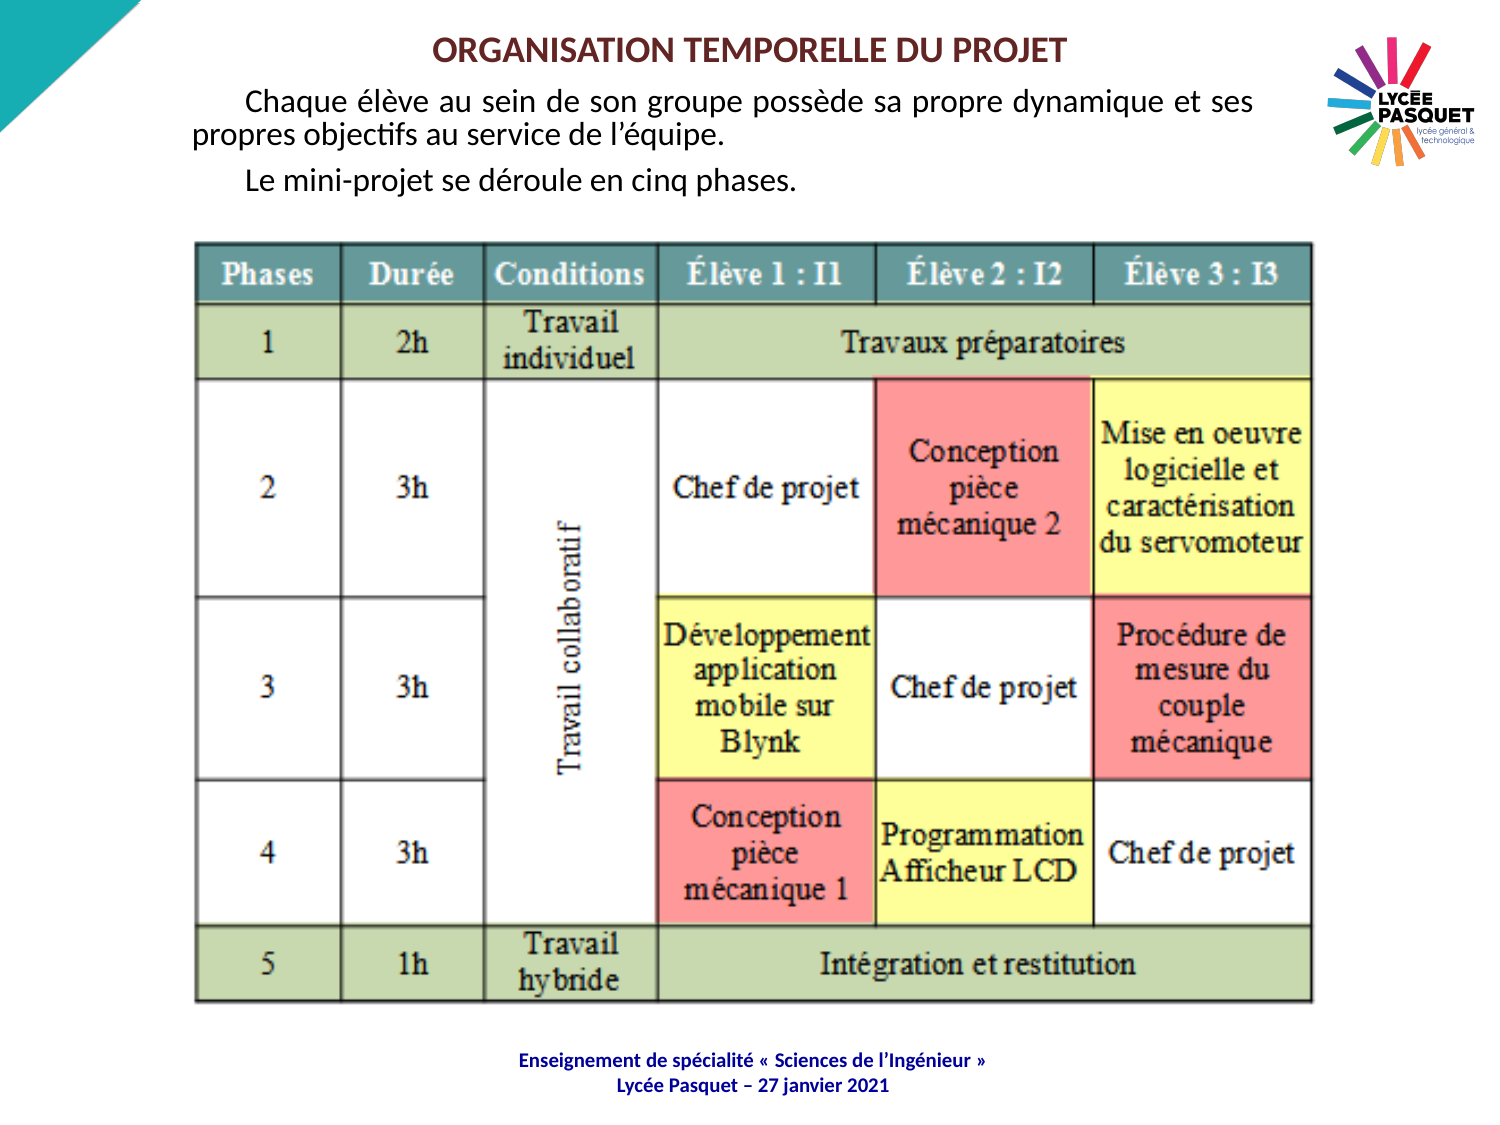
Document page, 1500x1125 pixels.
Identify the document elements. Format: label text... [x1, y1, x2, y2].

picture [177, 215, 1329, 1025]
text_box ORGANISATION TEMPORELLE DU PROJET [0, 17, 1500, 78]
text_box Chaque élève au sein de son groupe possède sa propre dynamique et ses propres objectifs au service de l’équipe. Le mini-projet se déroule en cinq phases. [177, 80, 1270, 207]
picture [1325, 78, 1477, 178]
